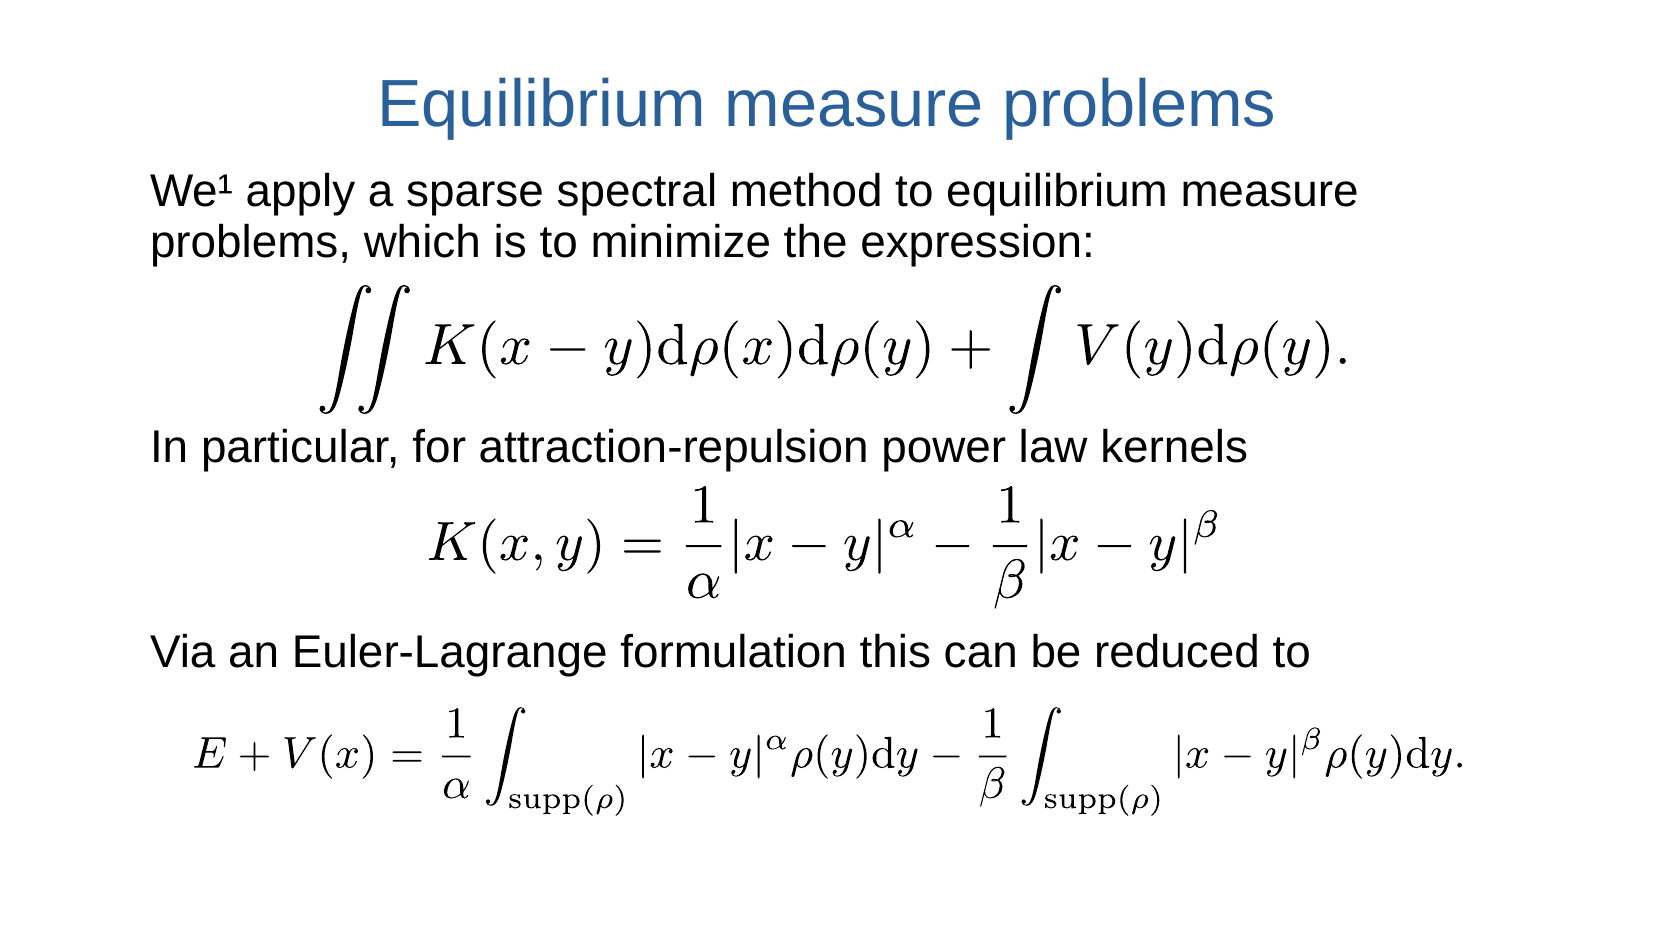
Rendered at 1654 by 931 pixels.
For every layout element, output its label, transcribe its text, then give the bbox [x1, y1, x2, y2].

title Equilibrium measure problems [82, 25, 1571, 181]
subtitle We¹ apply a sparse spectral method to equilibrium measure problems, which is to minimize the expression: In particular, for attraction-repulsion power law kernels Via an Euler-Lagrange formulation this can be reduced to [150, 165, 1558, 781]
picture [426, 485, 1218, 609]
picture [314, 282, 1348, 417]
picture [190, 705, 1464, 818]
